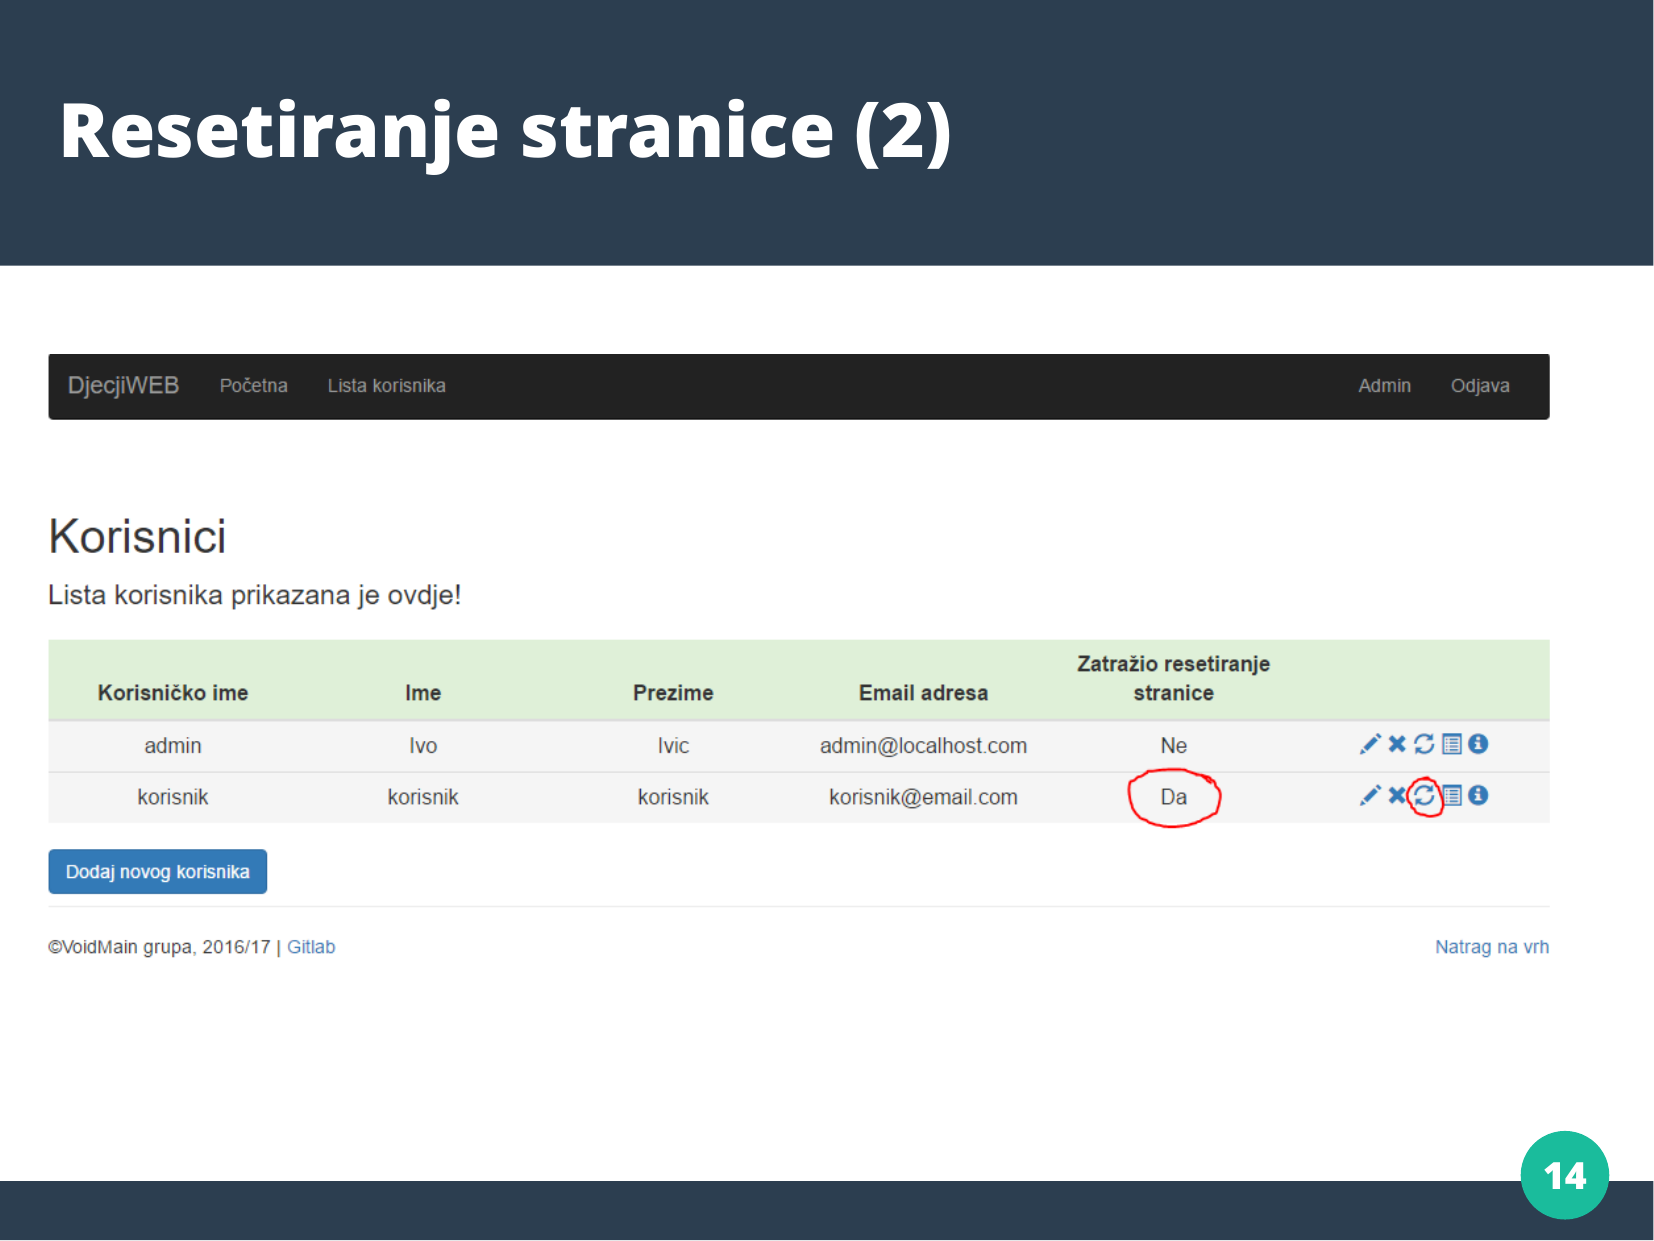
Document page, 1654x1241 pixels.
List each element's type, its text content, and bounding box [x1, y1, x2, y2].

title Resetiranje stranice (2) [59, 49, 1595, 207]
picture [0, 354, 1654, 1072]
